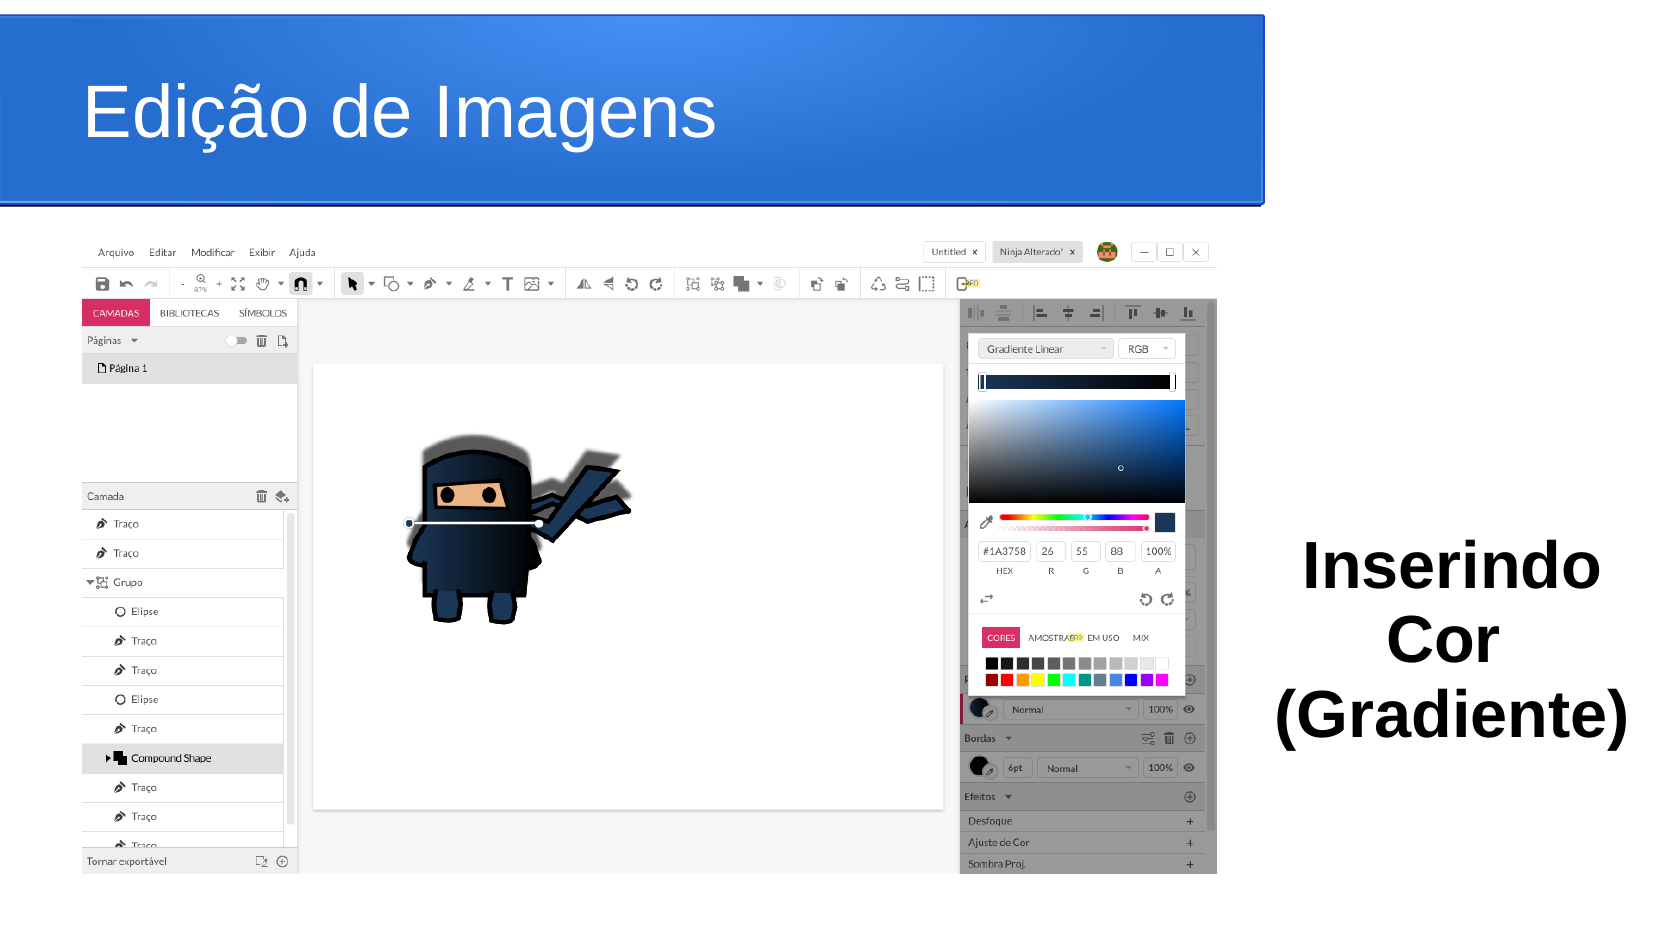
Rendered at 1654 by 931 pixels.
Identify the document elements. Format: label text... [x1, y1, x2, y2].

picture [82, 236, 1217, 875]
title Edição de Imagens [82, 35, 1235, 189]
subtitle Inserindo Cor (Gradiente) [1251, 527, 1654, 752]
